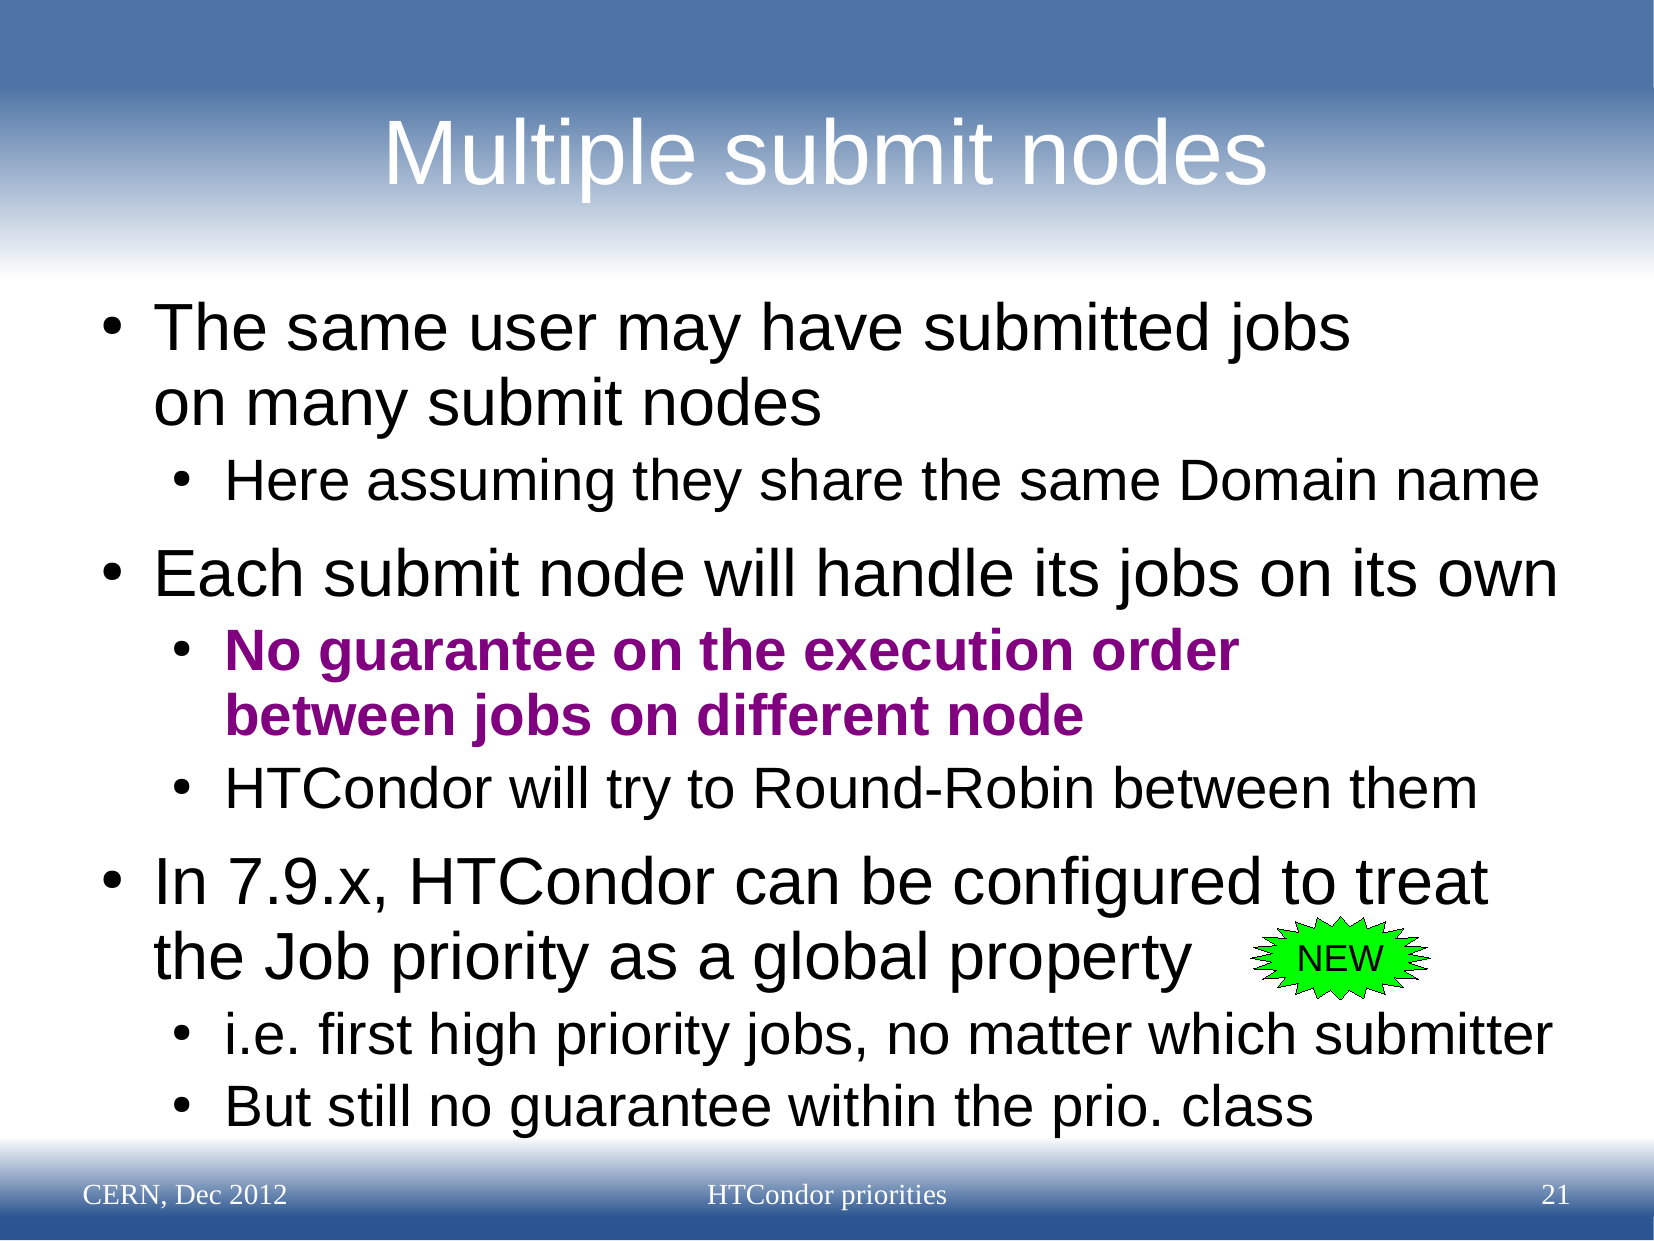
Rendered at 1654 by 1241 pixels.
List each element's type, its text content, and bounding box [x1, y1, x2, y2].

title Multiple submit nodes [82, 49, 1571, 257]
text_box NEW [1250, 916, 1431, 1000]
list The same user may have submitted jobs on many submit nodes Here assuming they share the same Domain name Each submit node will handle its jobs on its own No guarantee on the execution order between jobs on different node HTCondor will try to Round-Robin between them In 7.9.x, HTCondor can be configured to treat the Job priority as a global property i.e. first high priority jobs, no matter which submitter But still no guarantee within the prio. class [82, 290, 1571, 1174]
